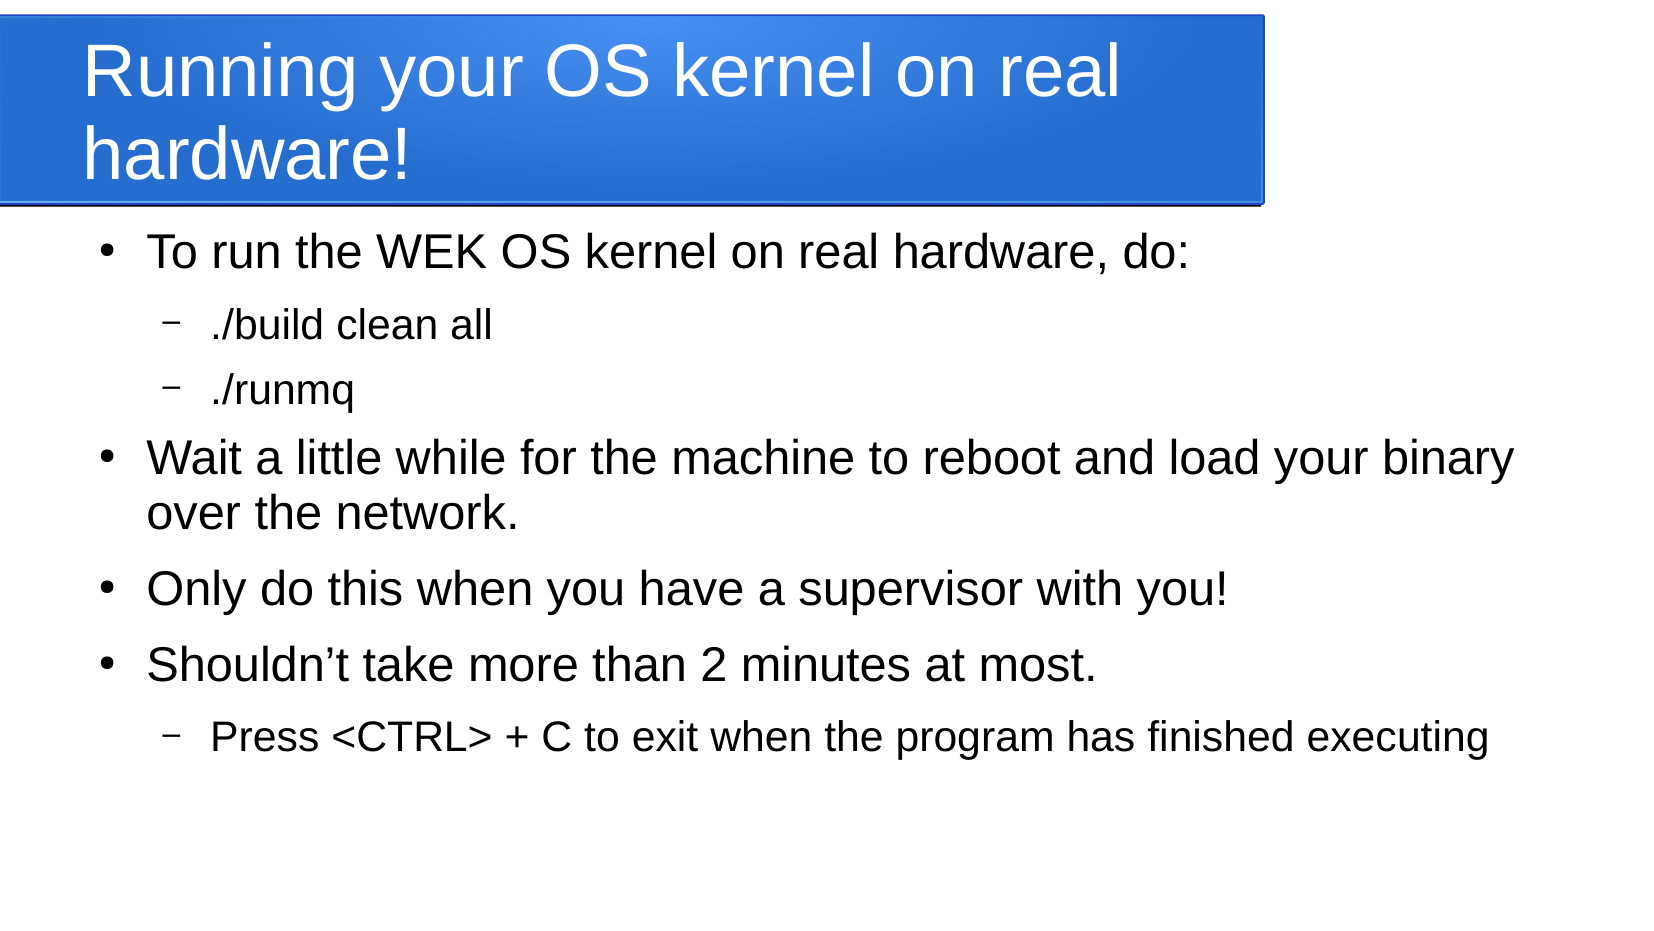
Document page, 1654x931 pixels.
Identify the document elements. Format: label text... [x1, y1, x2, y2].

list To run the WEK OS kernel on real hardware, do: ./build clean all ./runmq Wait a little while for the machine to reboot and load your binary over the network. Only do this when you have a supervisor with you! Shouldn’t take more than 2 minutes at most. Press <CTRL> + C to exit when the program has finished executing [82, 224, 1571, 764]
title Running your OS kernel on real hardware! [82, 29, 1235, 196]
